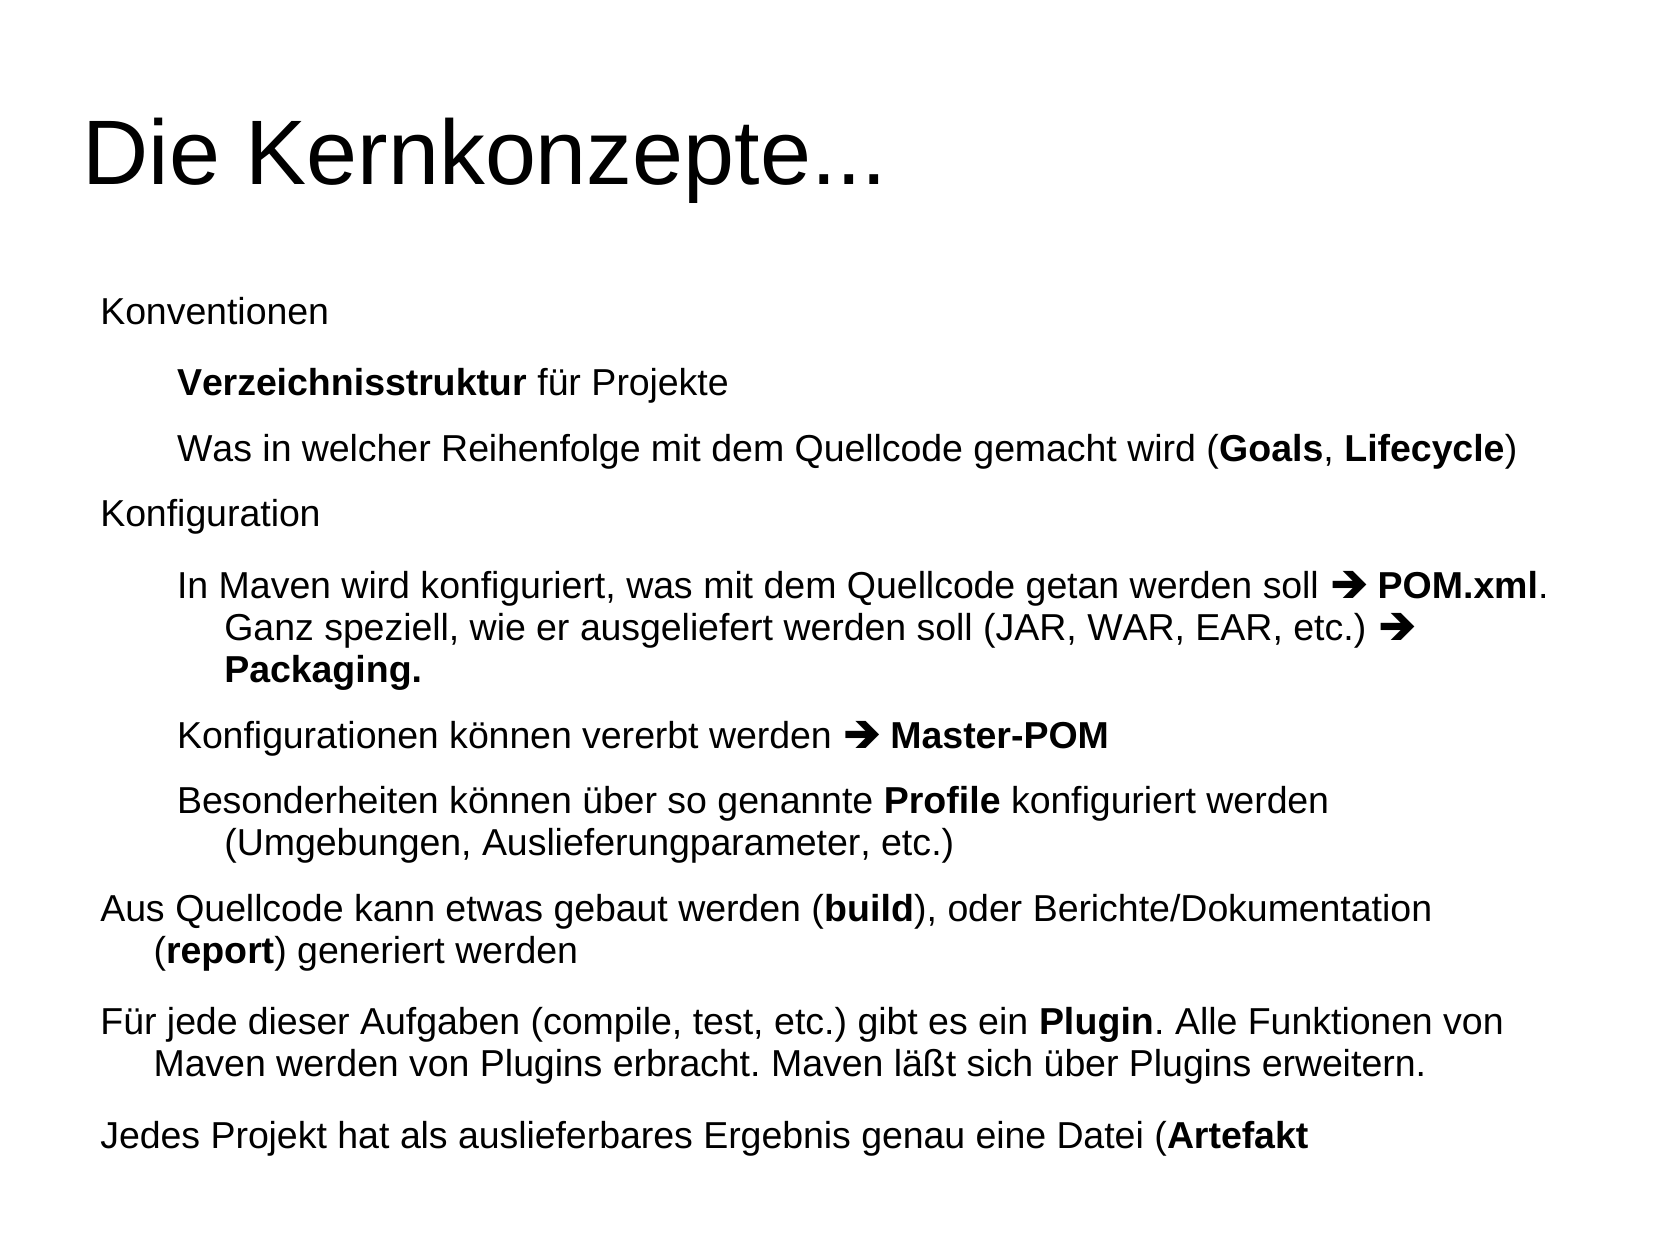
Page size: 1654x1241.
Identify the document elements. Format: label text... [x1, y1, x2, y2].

list Konventionen Verzeichnisstruktur für Projekte Was in welcher Reihenfolge mit dem Quellcode gemacht wird (Goals, Lifecycle) Konfiguration In Maven wird konfiguriert, was mit dem Quellcode getan werden soll  POM.xml. Ganz speziell, wie er ausgeliefert werden soll (JAR, WAR, EAR, etc.)  Packaging. Konfigurationen können vererbt werden  Master-POM Besonderheiten können über so genannte Profile konfiguriert werden (Umgebungen, Auslieferungparameter, etc.) Aus Quellcode kann etwas gebaut werden (build), oder Berichte/Dokumentation (report) generiert werden Für jede dieser Aufgaben (compile, test, etc.) gibt es ein Plugin. Alle Funktionen von Maven werden von Plugins erbracht. Maven läßt sich über Plugins erweitern. Jedes Projekt hat als auslieferbares Ergebnis genau eine Datei (Artefakt [82, 290, 1571, 1169]
title Die Kernkonzepte... [82, 49, 1571, 257]
